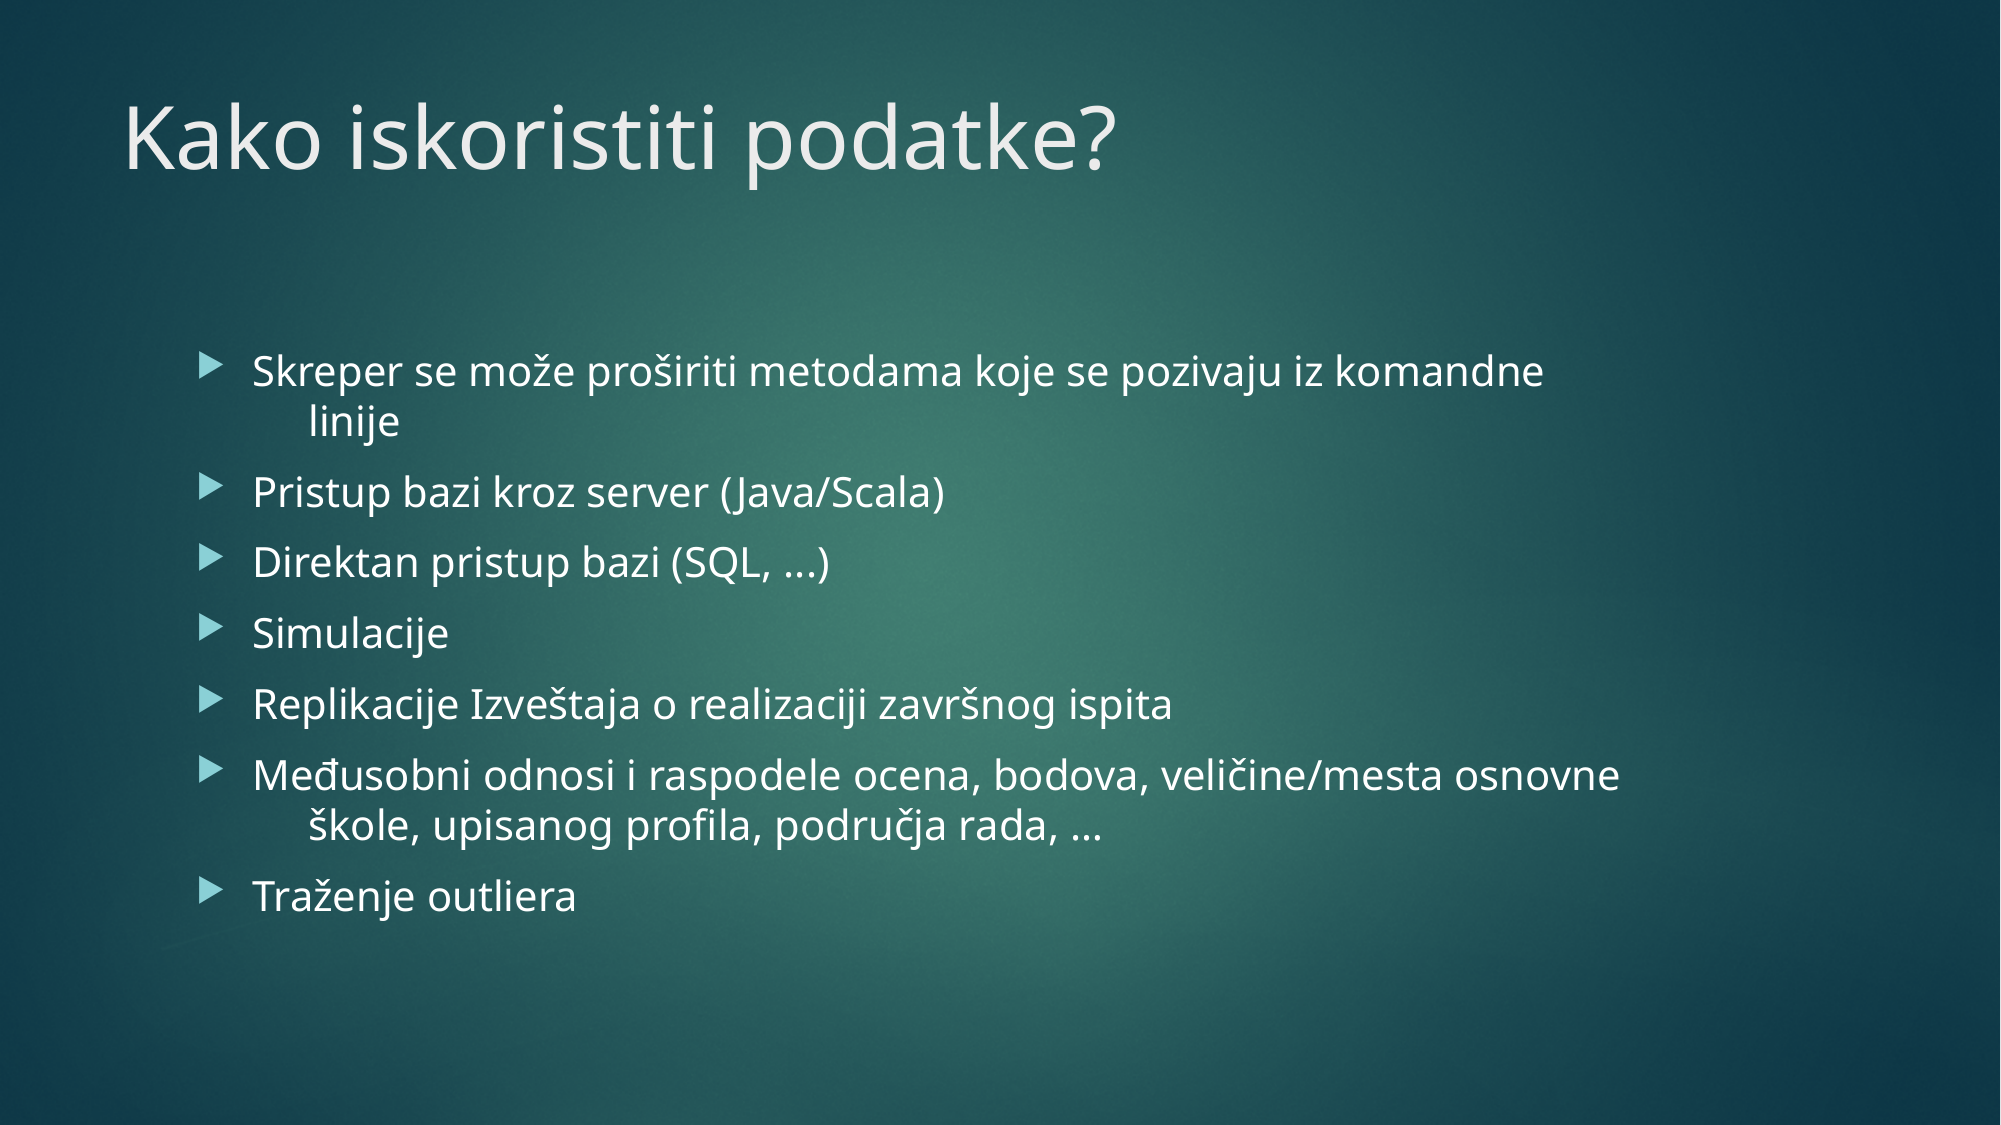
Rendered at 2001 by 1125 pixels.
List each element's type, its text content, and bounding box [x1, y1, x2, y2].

list Skreper se može proširiti metodama koje se pozivaju iz komandne linije Pristup bazi kroz server (Java/Scala) Direktan pristup bazi (SQL, ...) Simulacije Replikacije Izveštaja o realizaciji završnog ispita Međusobni odnosi i raspodele ocena, bodova, veličine/mesta osnovne škole, upisanog profila, područja rada, … Traženje outliera [181, 336, 1649, 1026]
title Kako iskoristiti podatke? [106, 74, 1649, 305]
